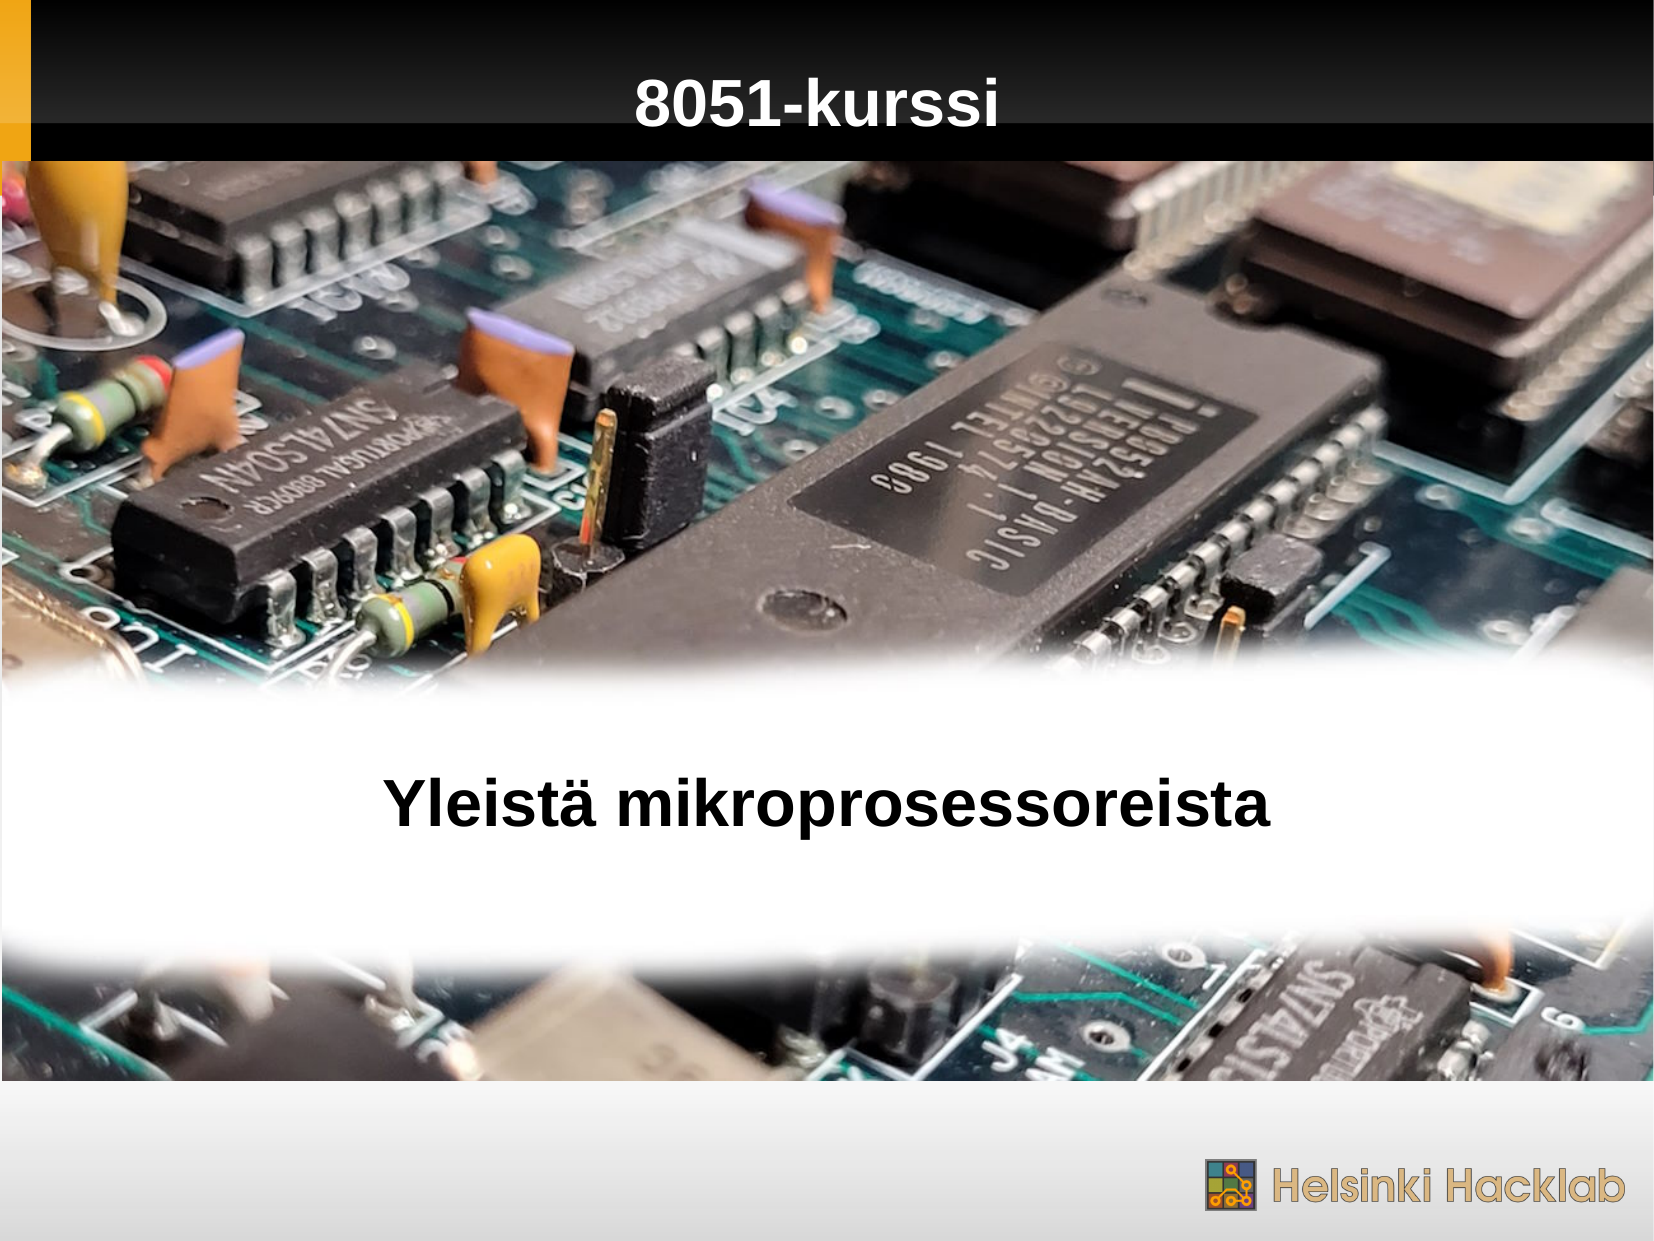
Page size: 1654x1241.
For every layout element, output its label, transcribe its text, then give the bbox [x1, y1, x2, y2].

picture [0, 0, 1654, 1241]
text_box Yleistä mikroprosessoreista [147, 691, 1506, 916]
title 8051-kurssi [29, 0, 1607, 208]
